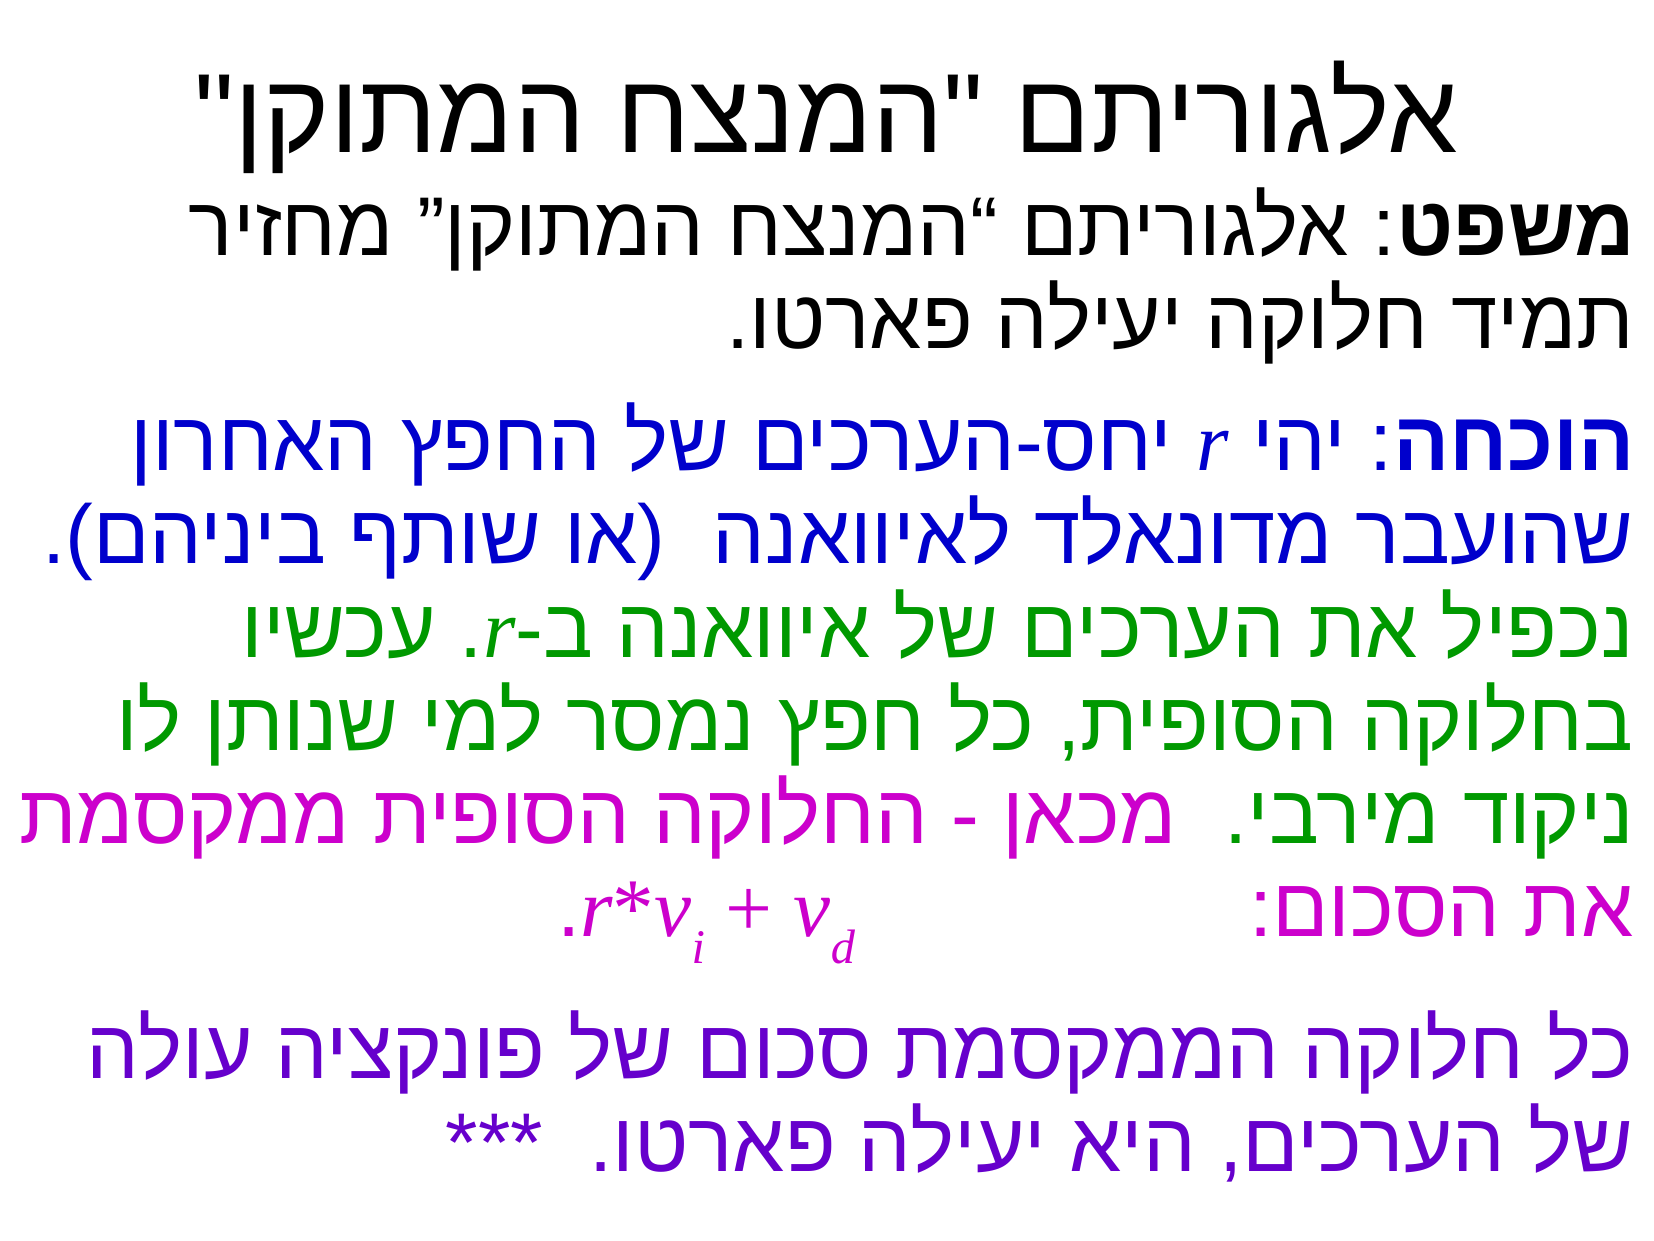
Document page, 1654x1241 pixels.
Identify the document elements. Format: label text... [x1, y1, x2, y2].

list משפט: אלגוריתם “המנצח המתוקן” מחזיר תמיד חלוקה יעילה פארטו. הוכחה: יהי r יחס-הערכים של החפץ האחרון שהועבר מדונאלד לאיוואנה (או שותף ביניהם). נכפיל את הערכים של איוואנה ב-r. עכשיו בחלוקה הסופית, כל חפץ נמסר למי שנותן לו ניקוד מירבי. מכאן - החלוקה הסופית ממקסמת את הסכום: r*vi + vd. כל חלוקה הממקסמת סכום של פונקציה עולה של הערכים, היא יעילה פארטו. *** [15, 180, 1636, 1171]
title אלגוריתם "המנצח המתוקן" [0, 32, 1654, 196]
